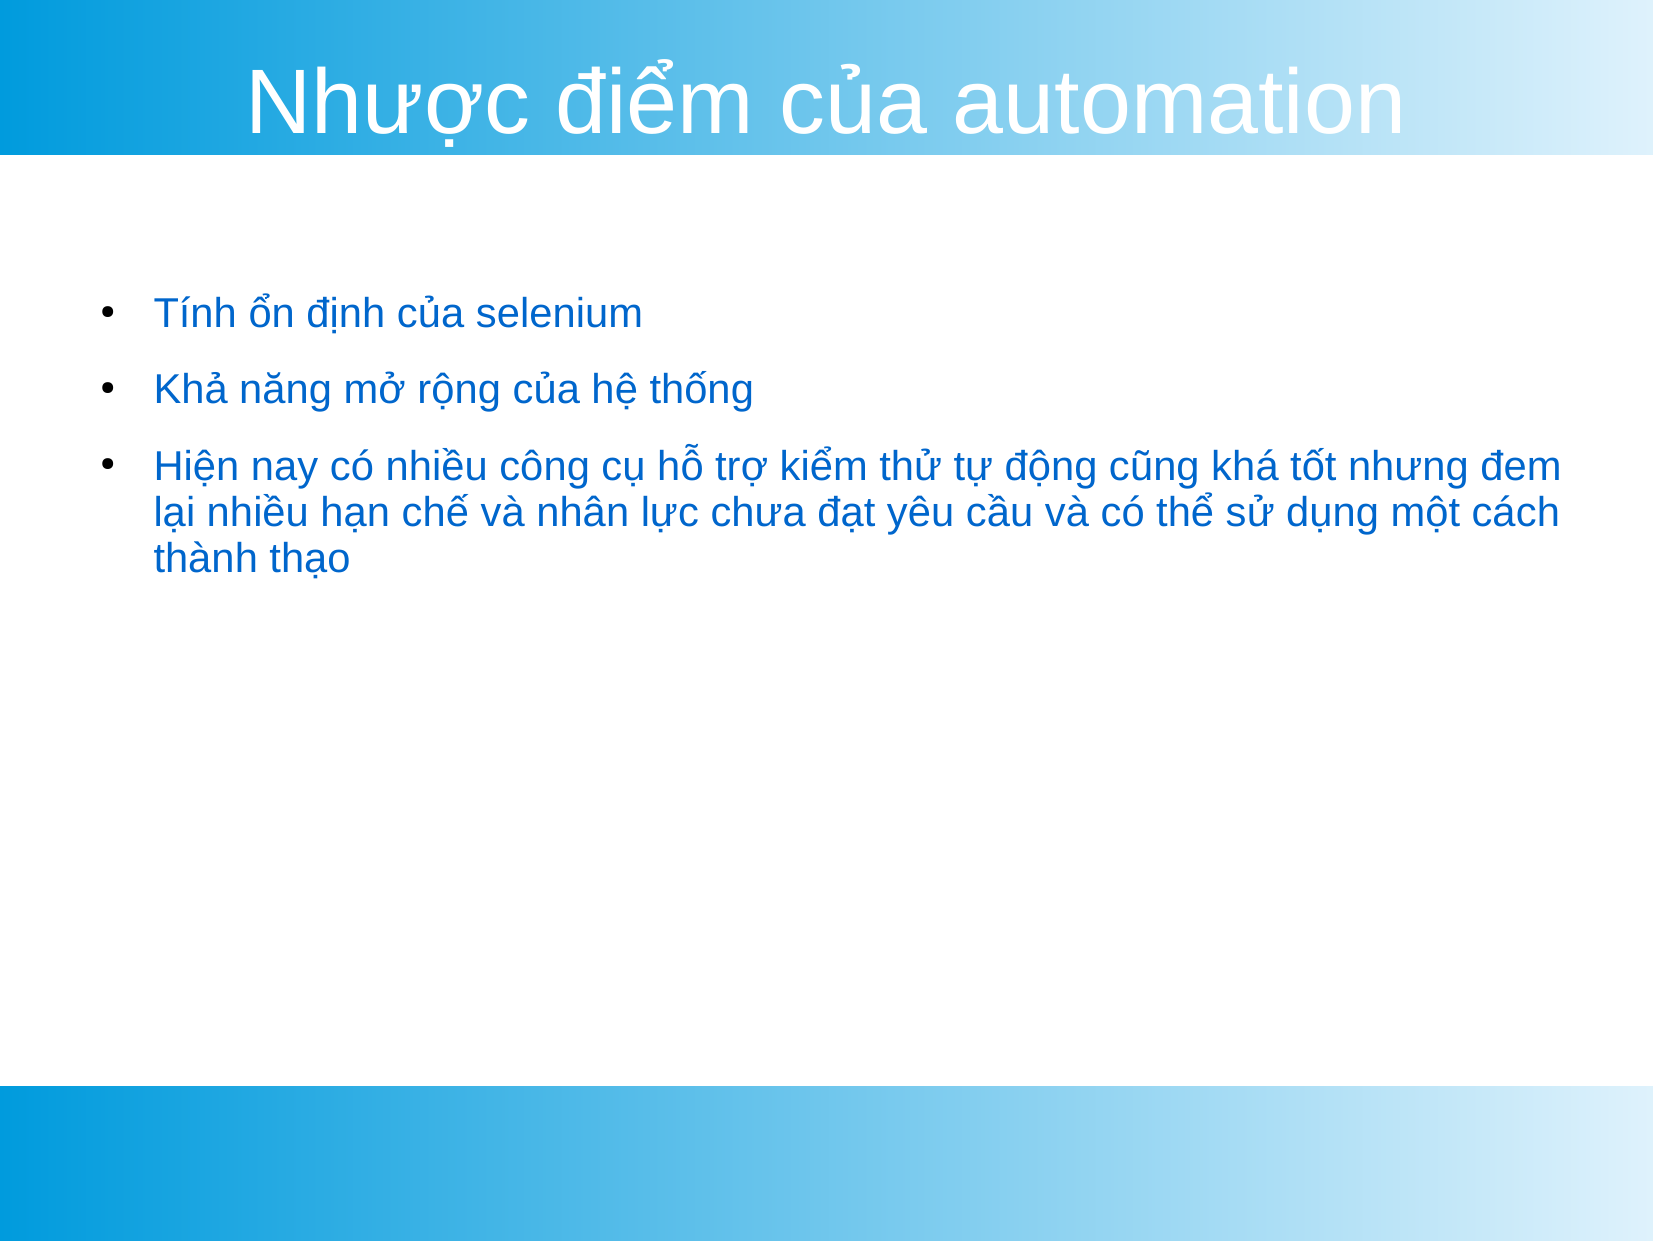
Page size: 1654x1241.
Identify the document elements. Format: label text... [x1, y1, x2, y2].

title Nhược điểm của automation [82, 49, 1571, 155]
list Tính ổn định của selenium Khả năng mở rộng của hệ thống Hiện nay có nhiều công cụ hỗ trợ kiểm thử tự động cũng khá tốt nhưng đem lại nhiều hạn chế và nhân lực chưa đạt yêu cầu và có thể sử dụng một cách thành thạo [82, 290, 1571, 1010]
